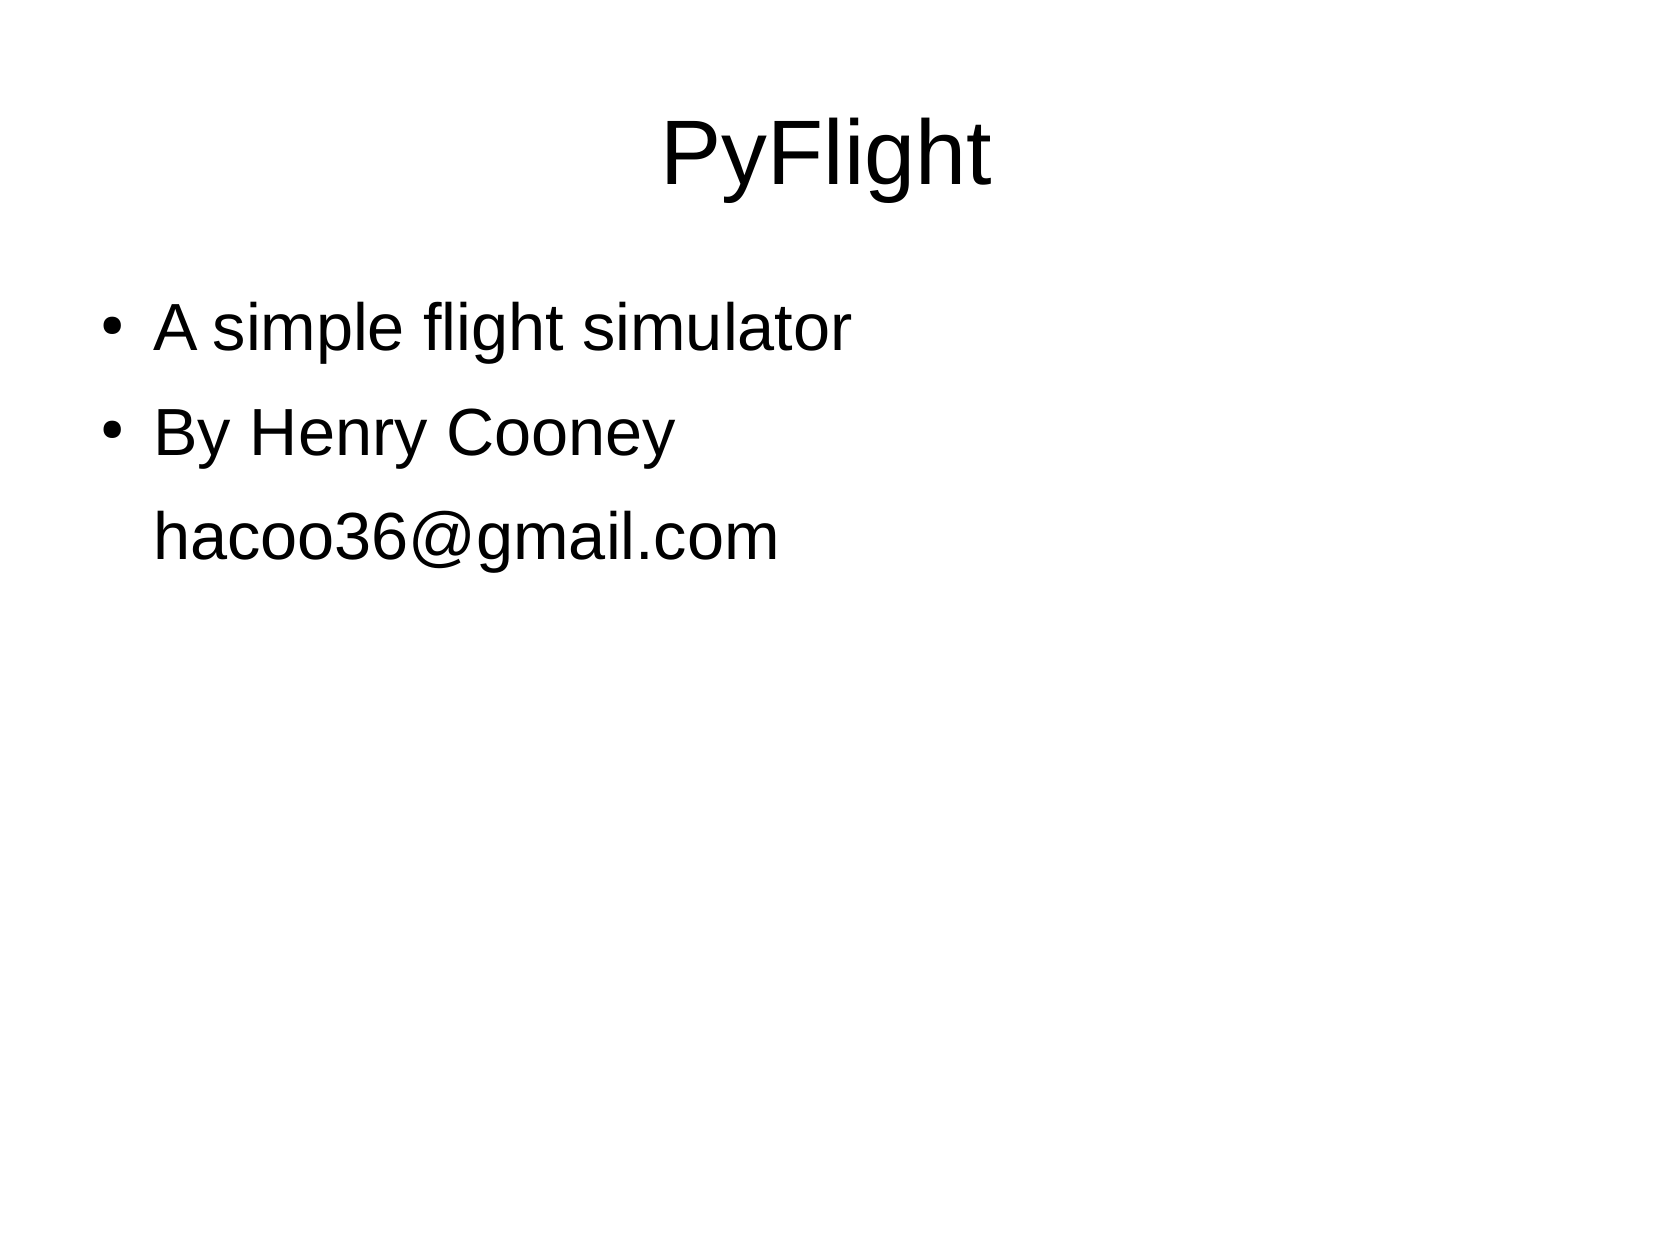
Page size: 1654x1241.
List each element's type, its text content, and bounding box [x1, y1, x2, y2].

list A simple flight simulator By Henry Cooney hacoo36@gmail.com [82, 290, 1571, 1010]
title PyFlight [82, 49, 1571, 257]
